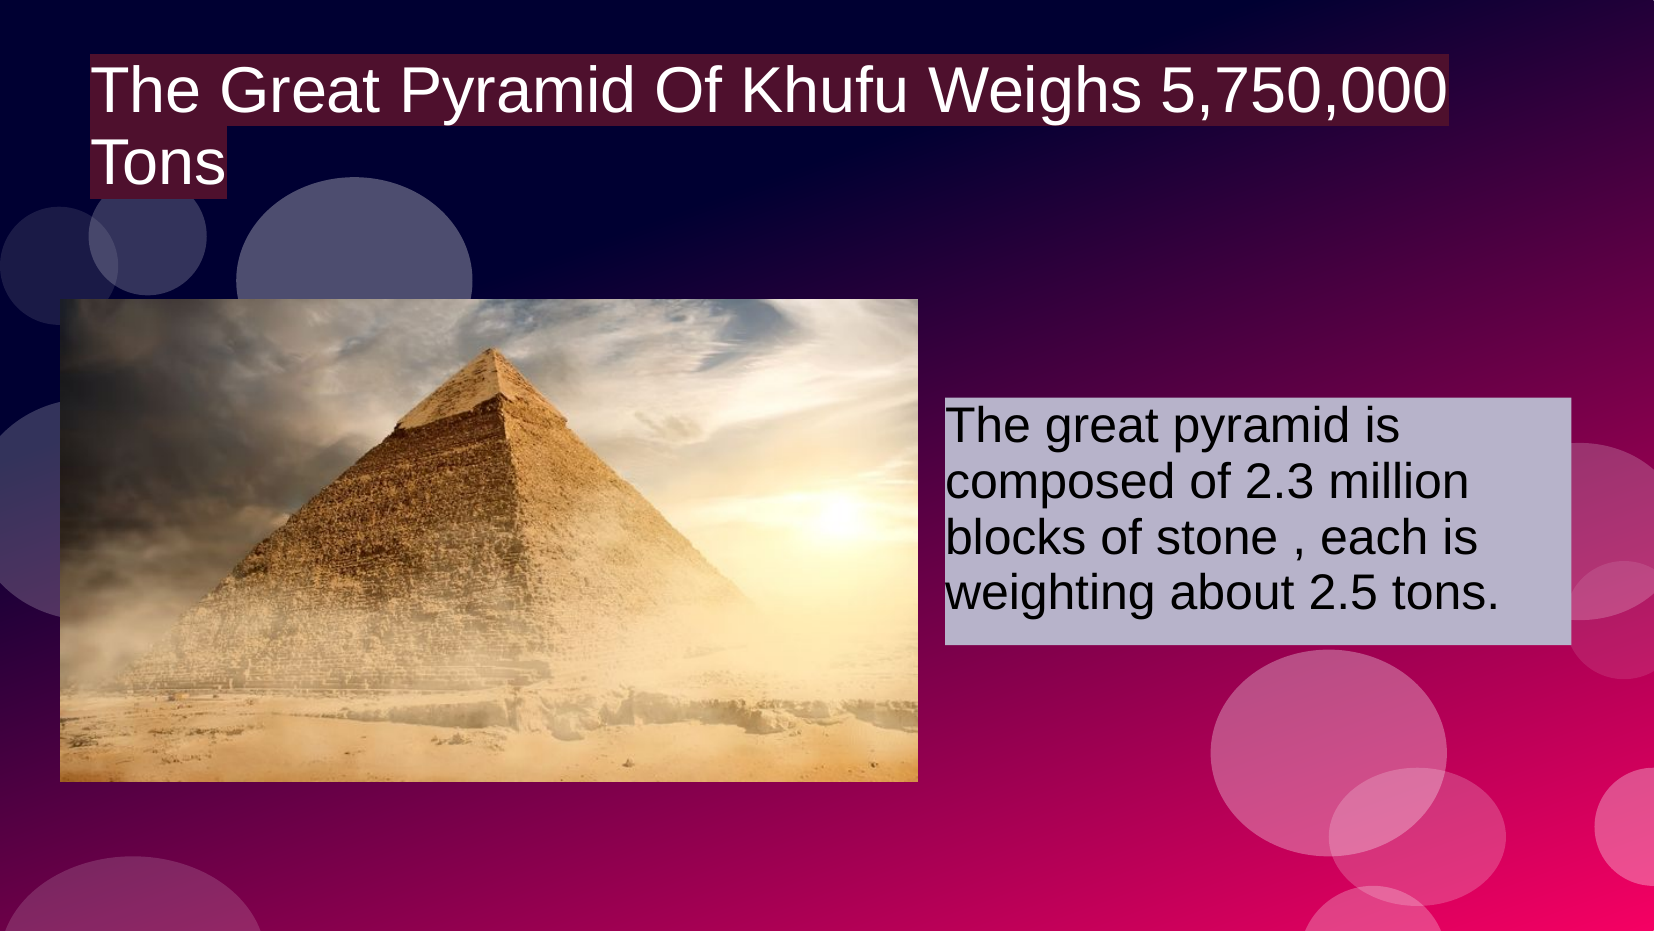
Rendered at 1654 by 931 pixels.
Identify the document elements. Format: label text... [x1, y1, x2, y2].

list The great pyramid is composed of 2.3 million blocks of stone , each is weighting about 2.5 tons. [945, 397, 1572, 646]
picture [60, 299, 918, 782]
title The Great Pyramid Of Khufu Weighs 5,750,000 Tons [90, 45, 1567, 208]
